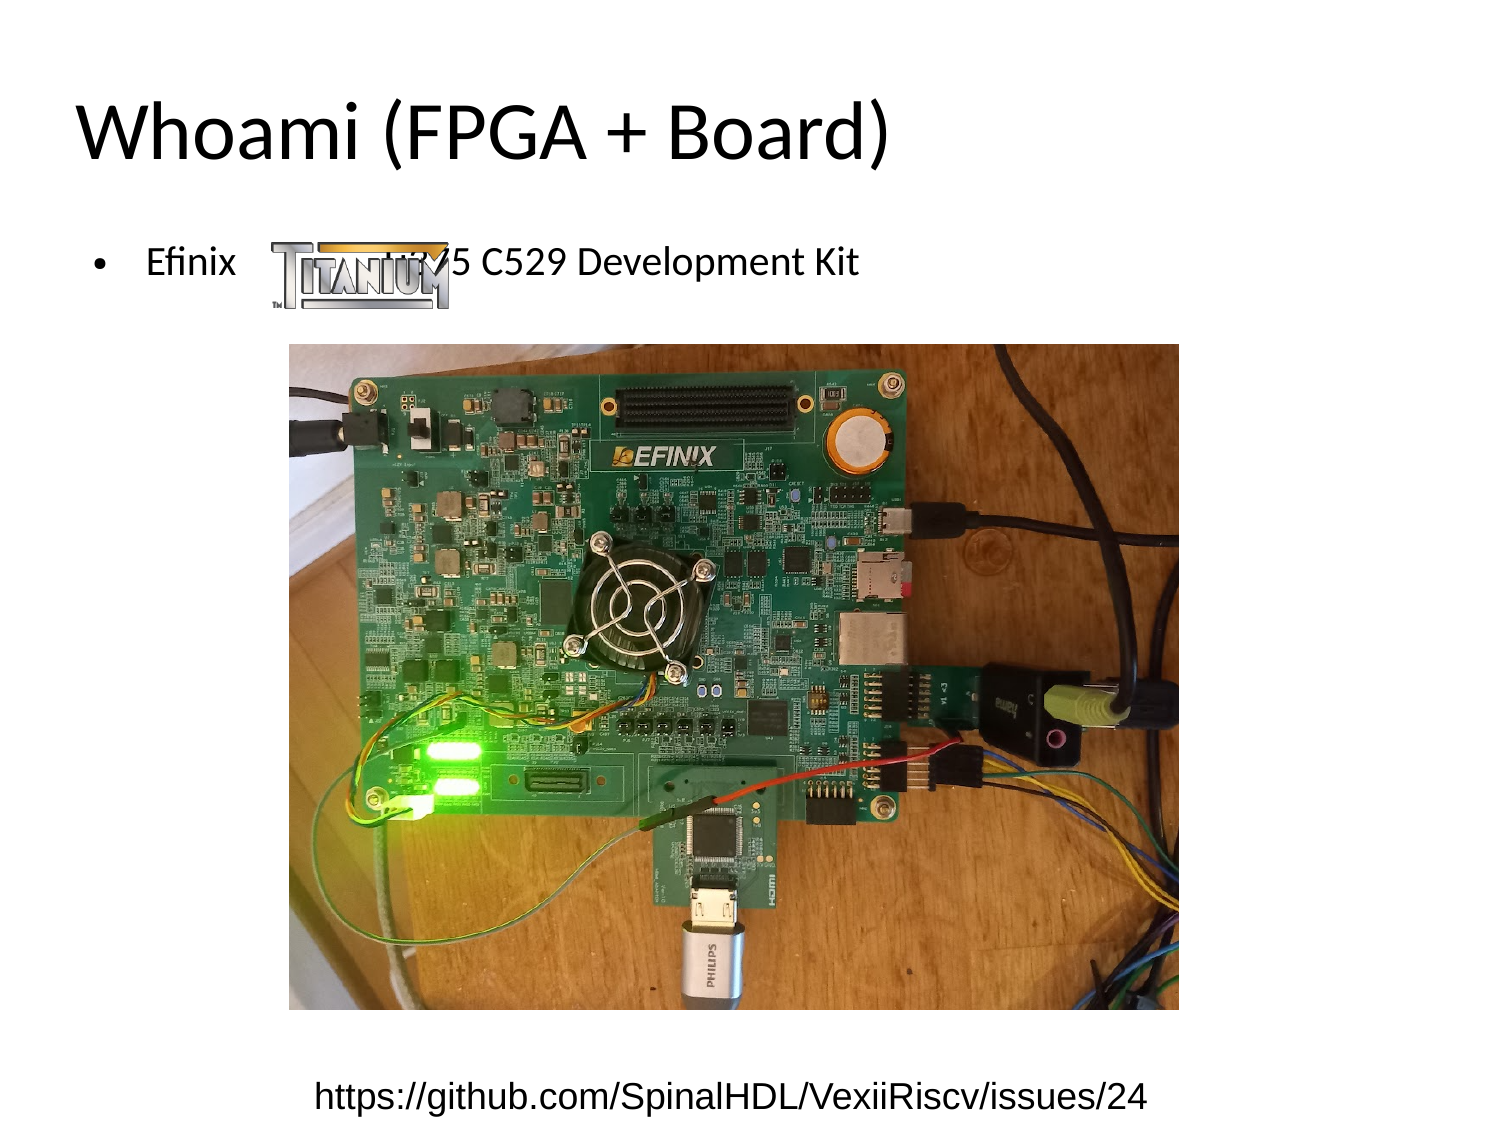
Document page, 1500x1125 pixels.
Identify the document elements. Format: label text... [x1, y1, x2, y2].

picture [271, 242, 449, 309]
list Efinix Ti375 C529 Development Kit [75, 174, 1500, 1013]
text_box https://github.com/SpinalHDL/VexiiRiscv/issues/24 [299, 1068, 1164, 1125]
title Whoami (FPGA + Board) [75, 44, 1425, 174]
picture [289, 344, 1179, 1010]
